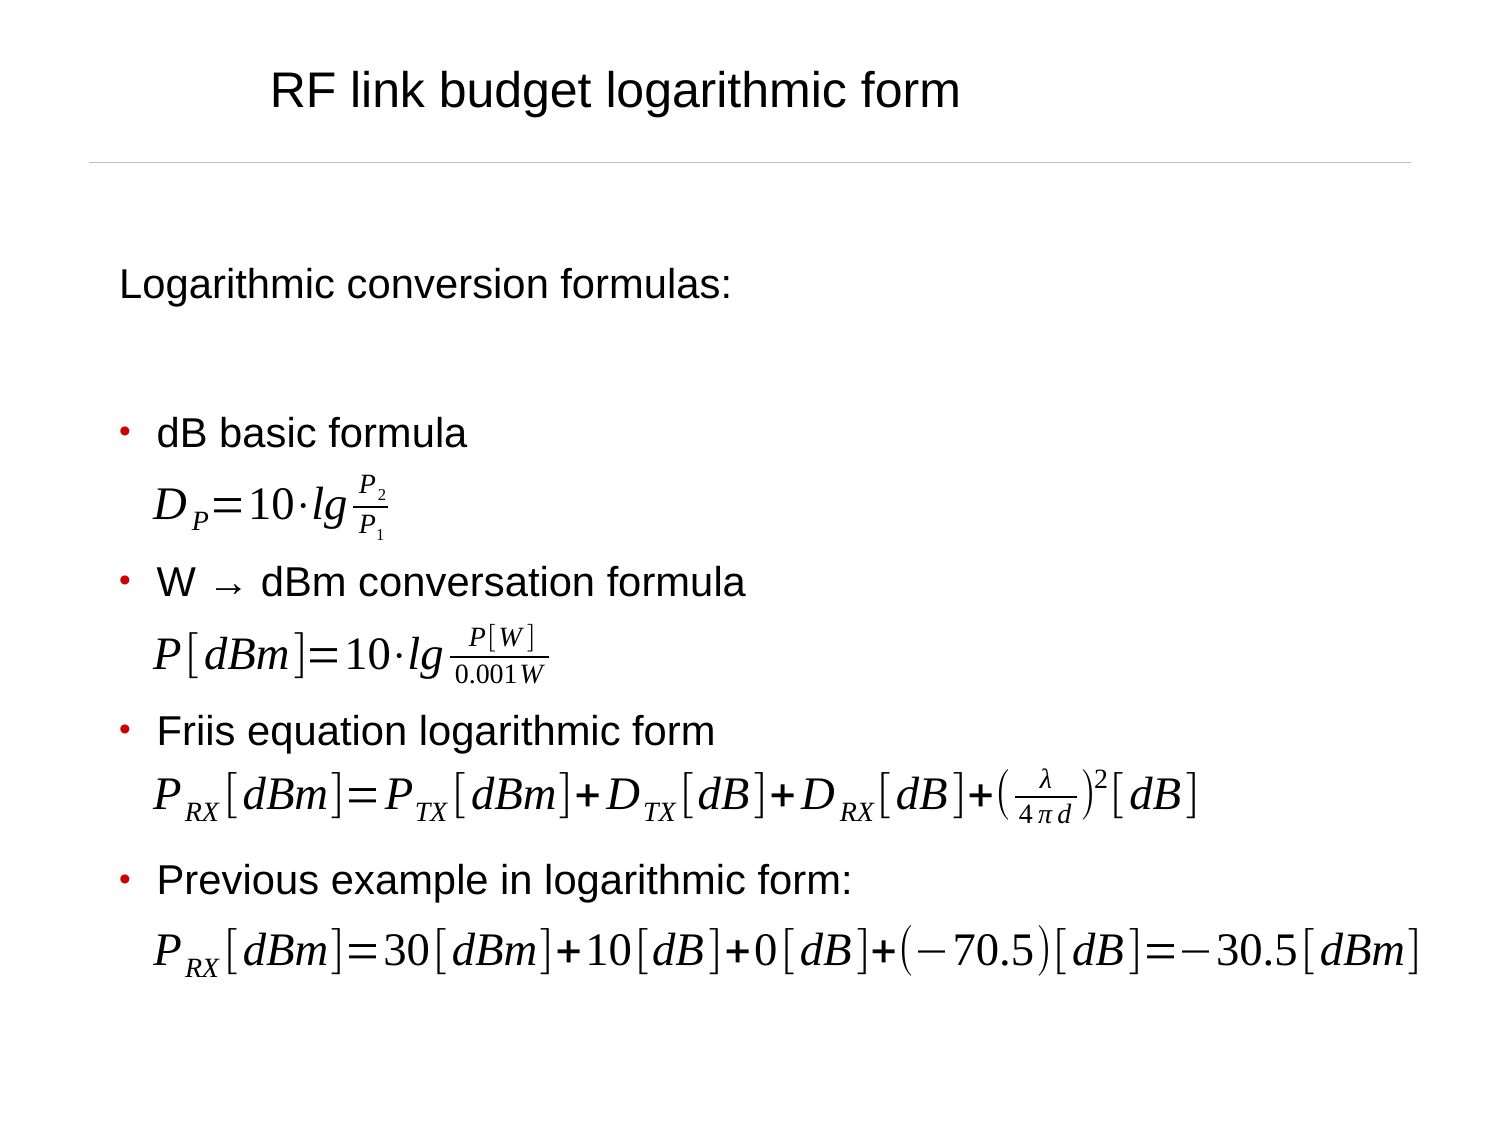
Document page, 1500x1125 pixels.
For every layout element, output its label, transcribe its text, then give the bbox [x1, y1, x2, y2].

list Logarithmic conversion formulas: dB basic formula W → dBm conversation formula Friis equation logarithmic form Previous example in logarithmic form: [104, 254, 1411, 1021]
chart [144, 923, 1428, 983]
chart [144, 622, 558, 690]
chart [144, 763, 1206, 831]
text_box RF link budget logarithmic form [254, 31, 1347, 150]
